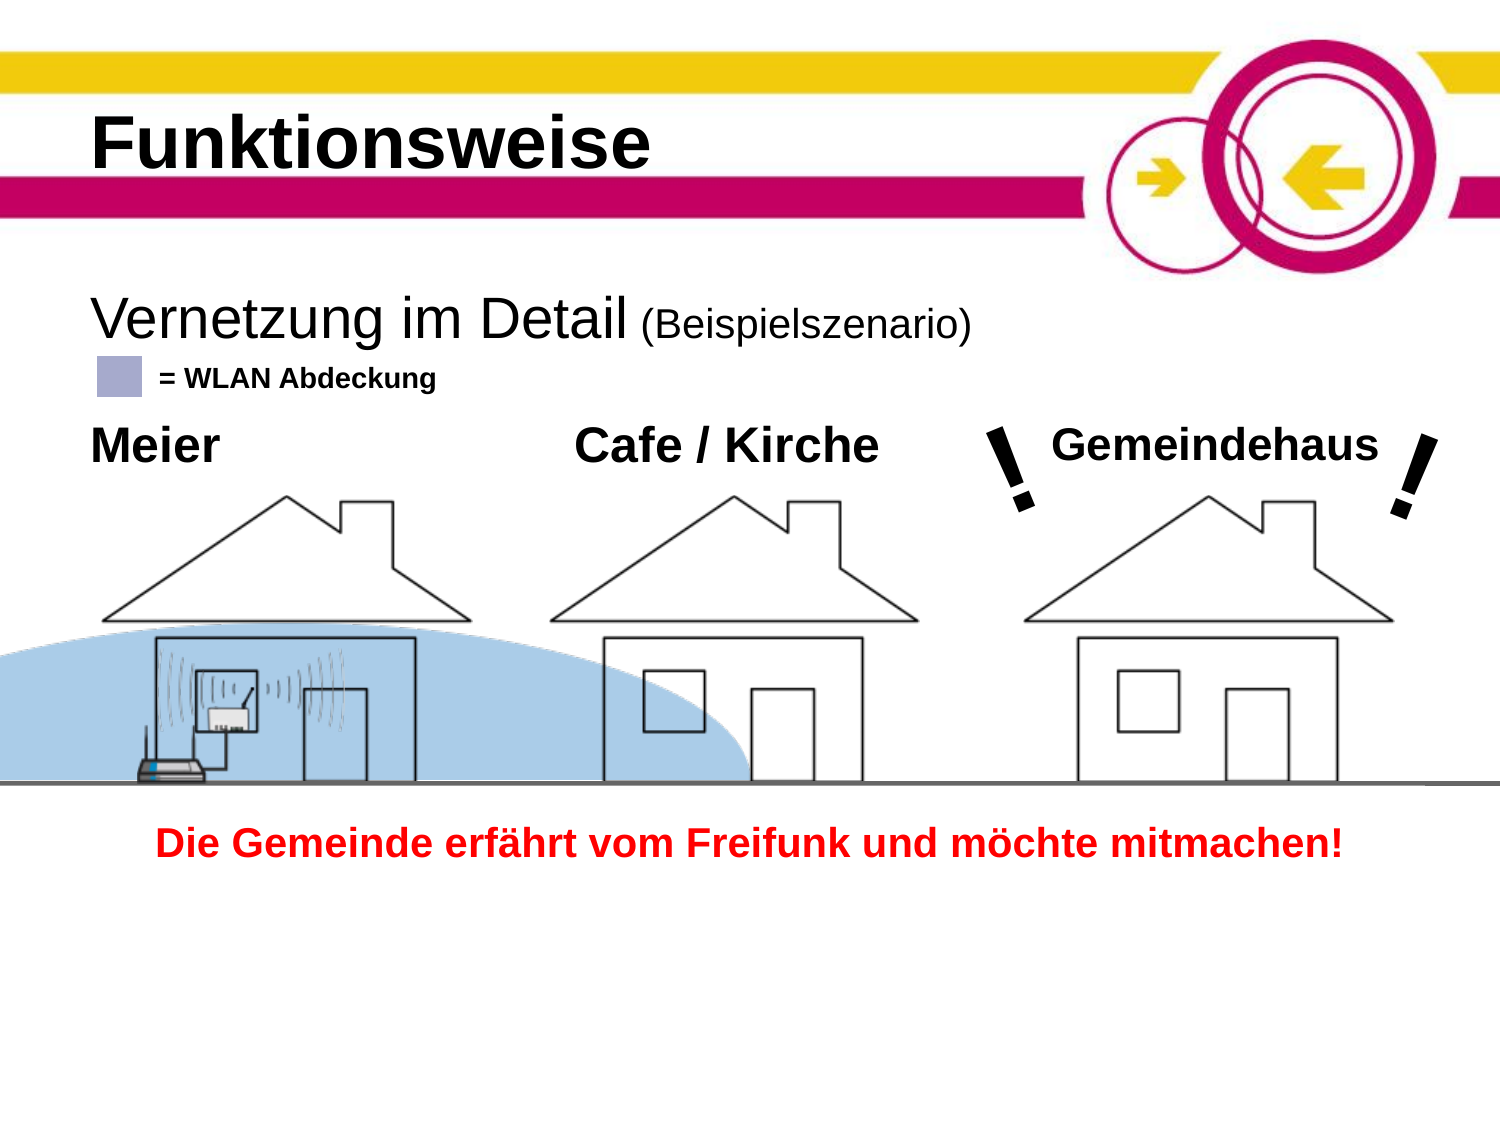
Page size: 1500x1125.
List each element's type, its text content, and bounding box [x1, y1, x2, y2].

text_box = WLAN Abdeckung [144, 333, 636, 420]
text_box ! [1351, 354, 1467, 558]
text_box Funktionsweise [75, 11, 1425, 200]
text_box [97, 356, 142, 397]
picture [1023, 495, 1395, 781]
text_box Gemeindehaus [1036, 397, 1406, 485]
picture [0, 495, 920, 784]
text_box ! [941, 361, 1084, 547]
text_box Cafe / Kirche [559, 397, 957, 485]
text_box Die Gemeinde erfährt vom Freifunk und möchte mitmachen! [75, 800, 1425, 913]
text_box Meier [75, 397, 383, 485]
text_box Vernetzung im Detail (Beispielszenario) [75, 252, 1425, 365]
